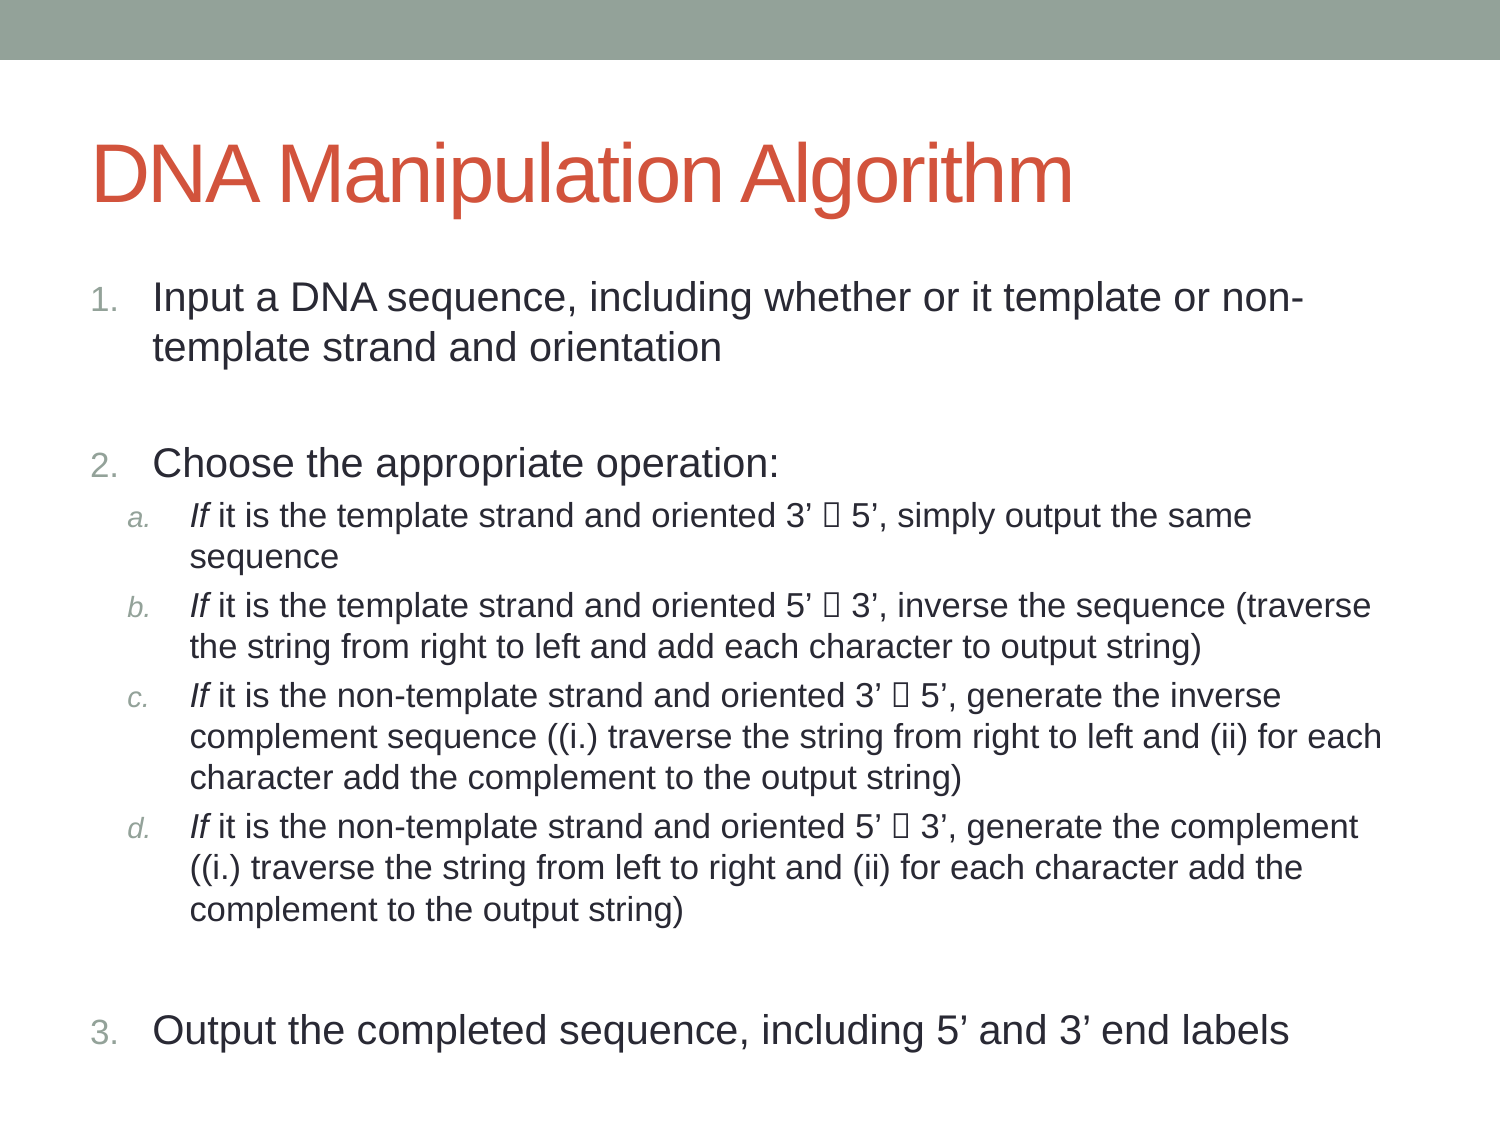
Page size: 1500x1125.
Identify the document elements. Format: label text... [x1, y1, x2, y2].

list Input a DNA sequence, including whether or it template or non-template strand and orientation Choose the appropriate operation: If it is the template strand and oriented 3’  5’, simply output the same sequence If it is the template strand and oriented 5’  3’, inverse the sequence (traverse the string from right to left and add each character to output string) If it is the non-template strand and oriented 3’  5’, generate the inverse complement sequence ((i.) traverse the string from right to left and (ii) for each character add the complement to the output string) If it is the non-template strand and oriented 5’  3’, generate the complement ((i.) traverse the string from left to right and (ii) for each character add the complement to the output string) Output the completed sequence, including 5’ and 3’ end labels [75, 262, 1425, 1063]
title DNA Manipulation Algorithm [75, 87, 1425, 250]
